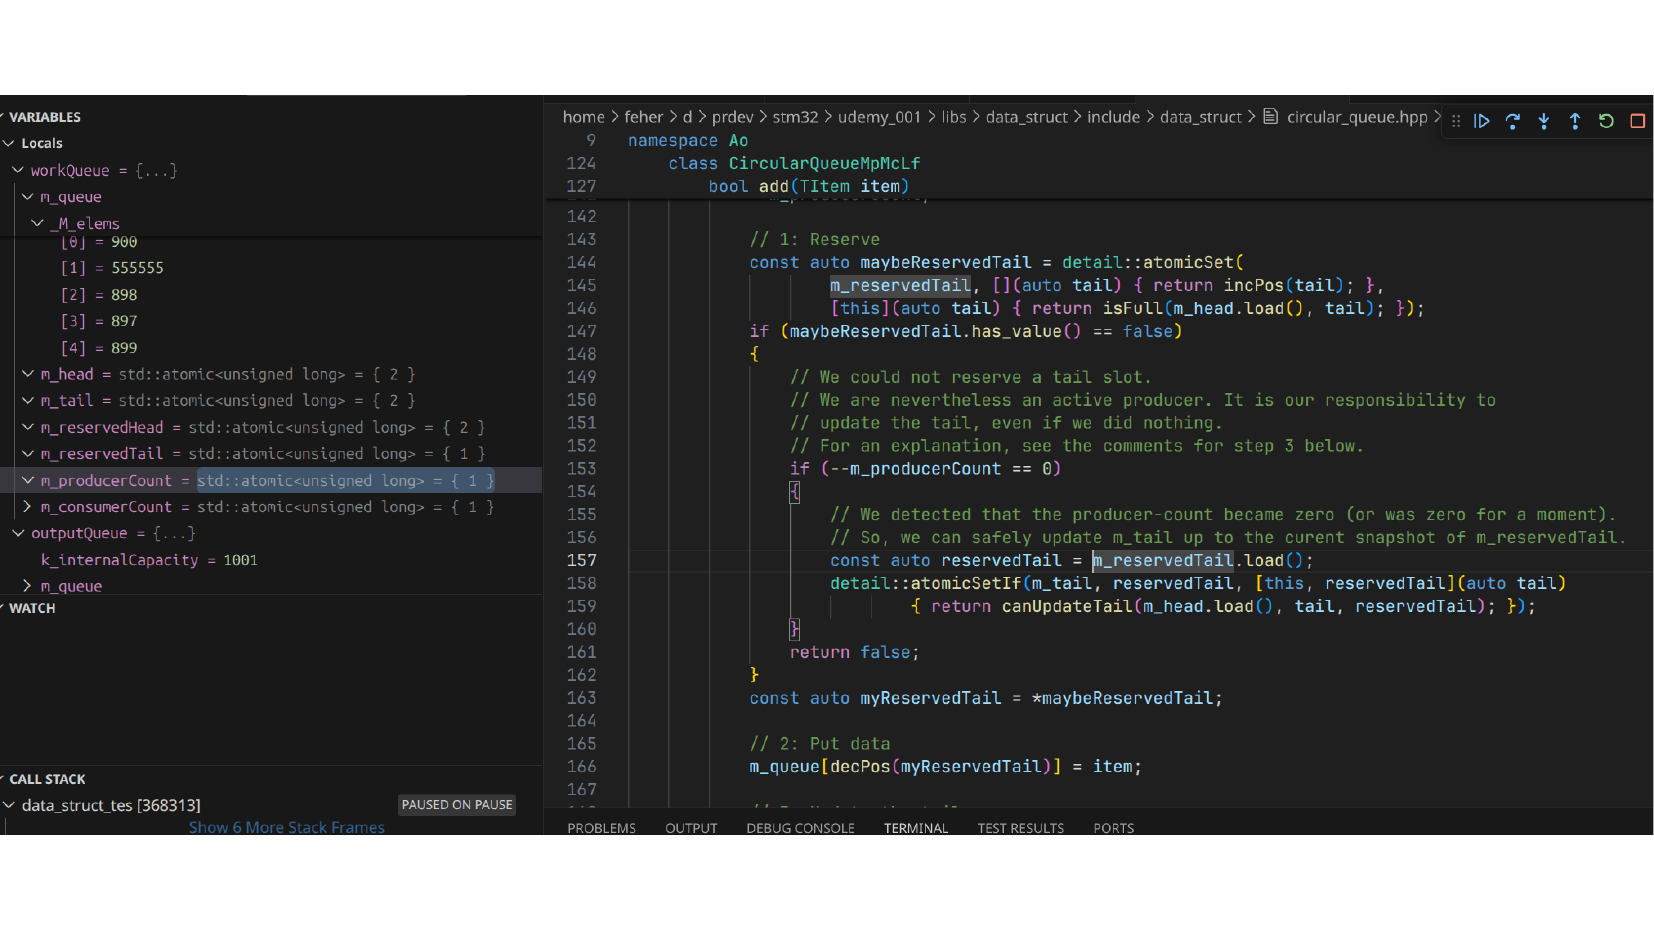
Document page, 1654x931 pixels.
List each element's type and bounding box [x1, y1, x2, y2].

picture [0, 95, 1654, 835]
